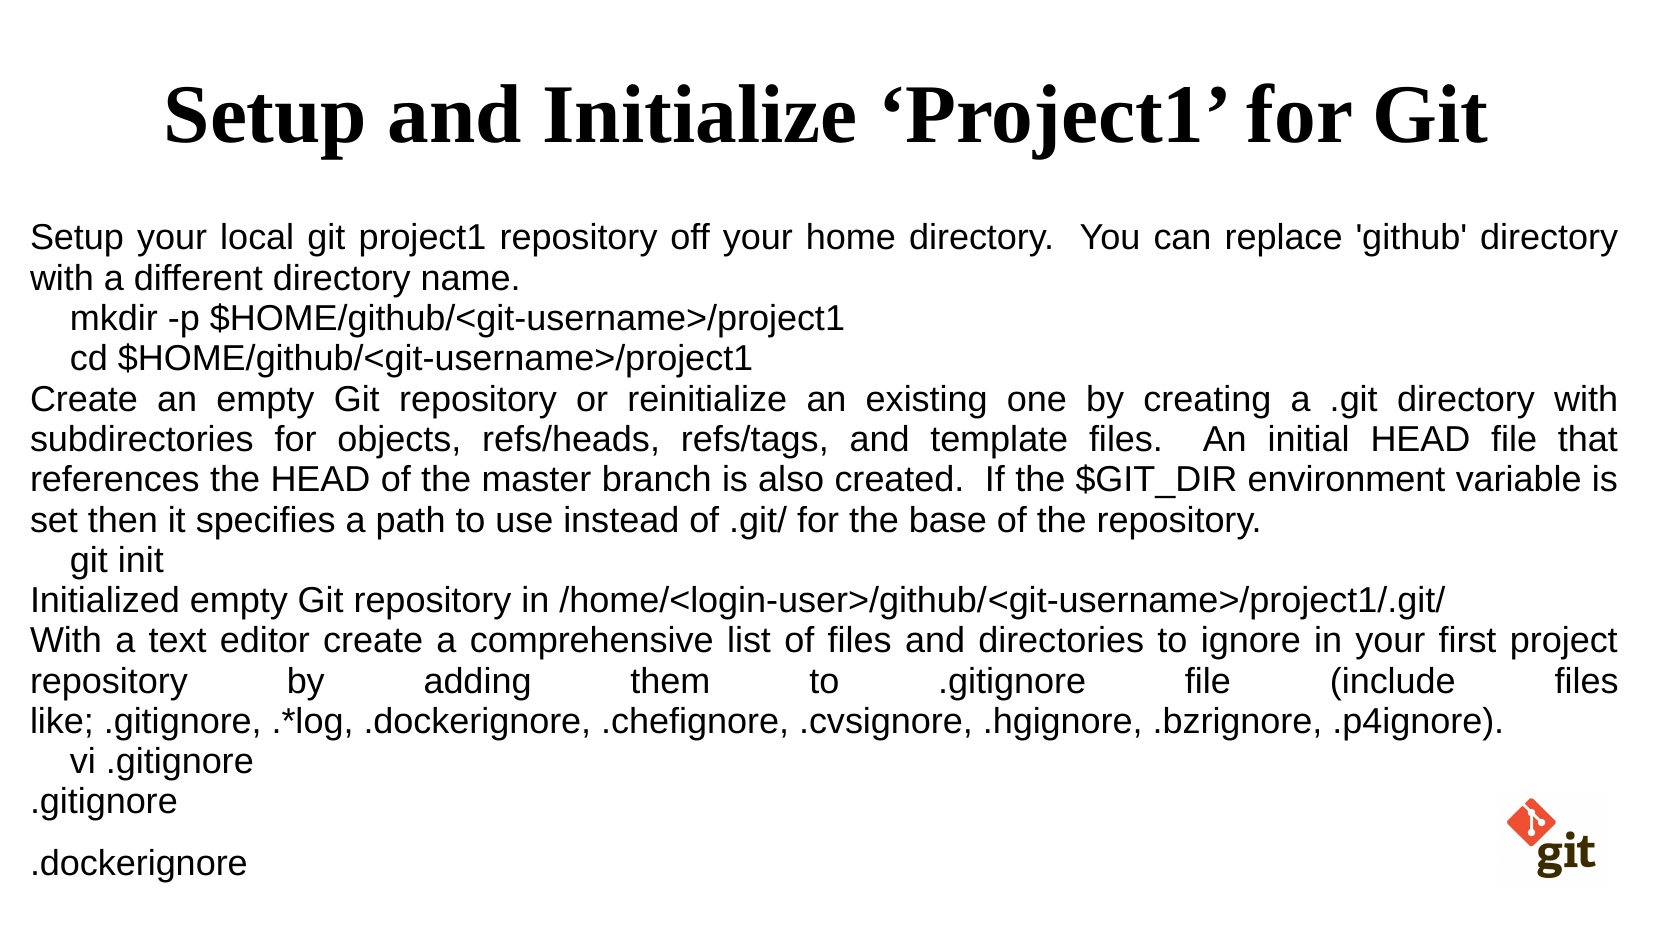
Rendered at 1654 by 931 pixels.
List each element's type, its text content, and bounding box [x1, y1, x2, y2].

list Setup your local git project1 repository off your home directory. You can replace 'github' directory with a different directory name. mkdir -p $HOME/github/<git-username>/project1 cd $HOME/github/<git-username>/project1 Create an empty Git repository or reinitialize an existing one by creating a .git directory with subdirectories for objects, refs/heads, refs/tags, and template files. An initial HEAD file that references the HEAD of the master branch is also created. If the $GIT_DIR environment variable is set then it specifies a path to use instead of .git/ for the base of the repository. git init Initialized empty Git repository in /home/<login-user>/github/<git-username>/project1/.git/ With a text editor create a comprehensive list of files and directories to ignore in your first project repository by adding them to .gitignore file (include files like; .gitignore, .*log, .dockerignore, .chefignore, .cvsignore, .hgignore, .bzrignore, .p4ignore). vi .gitignore .gitignore .dockerignore [30, 217, 1621, 886]
picture [1497, 789, 1606, 886]
title Setup and Initialize ‘Project1’ for Git [82, 37, 1571, 193]
